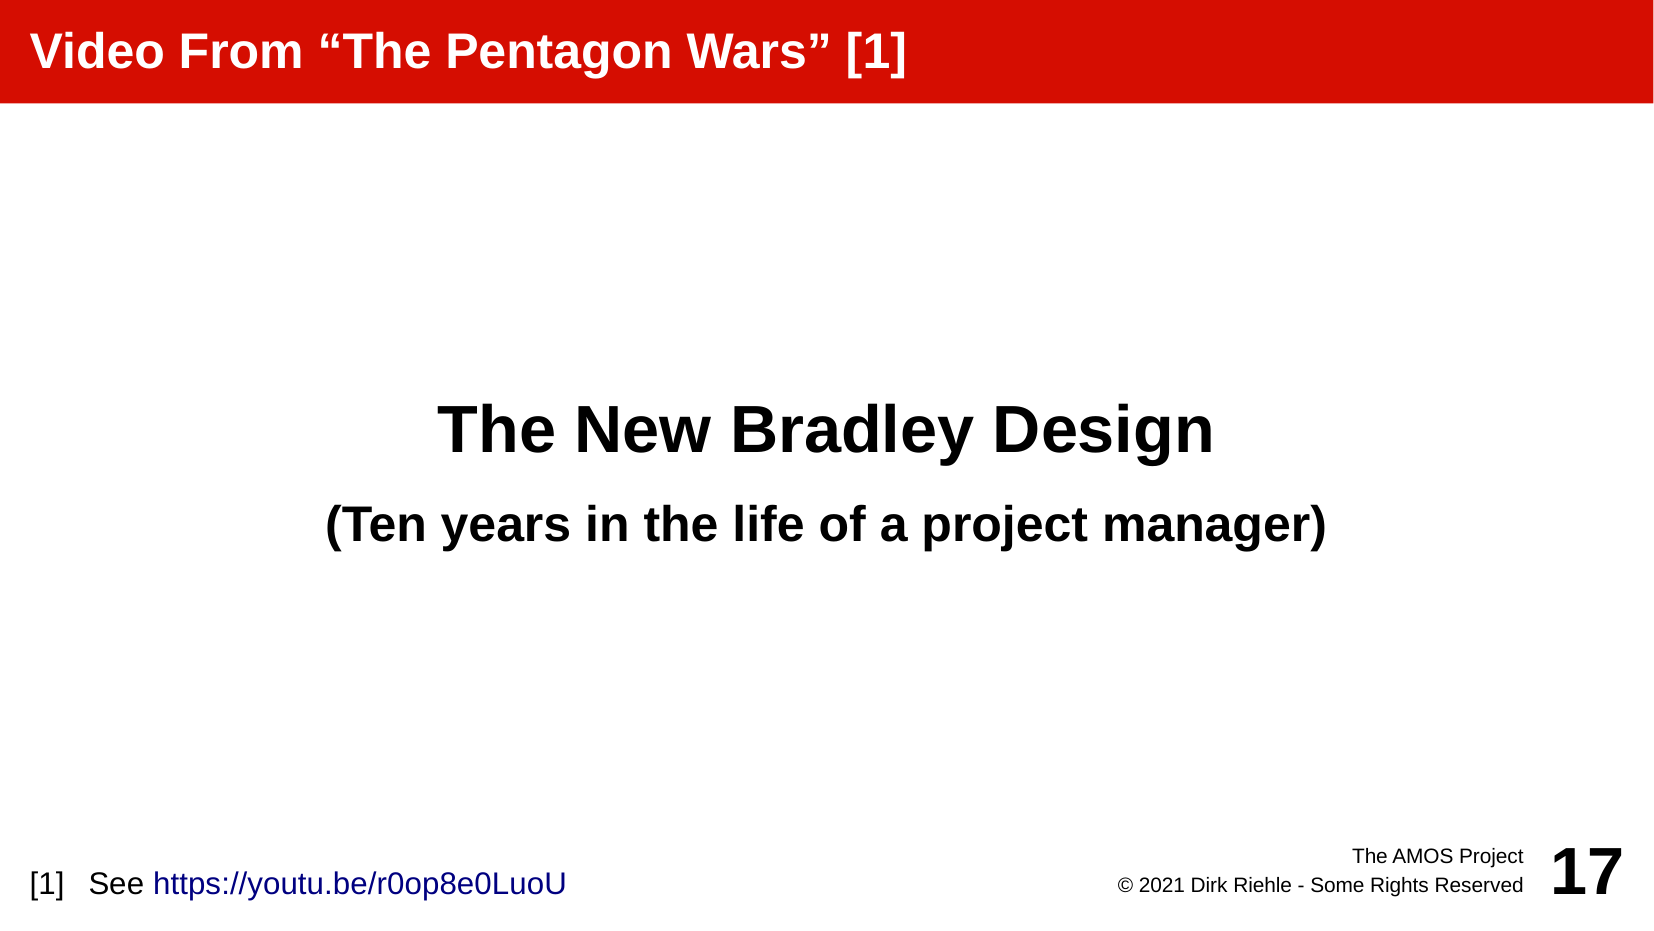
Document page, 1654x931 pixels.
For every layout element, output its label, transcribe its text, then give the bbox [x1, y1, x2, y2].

text_box [1] See https://youtu.be/r0op8e0LuoU [0, 693, 1182, 931]
title Video From “The Pentagon Wars” [1] [0, 0, 1654, 104]
subtitle The New Bradley Design (Ten years in the life of a project manager) [29, 132, 1625, 813]
